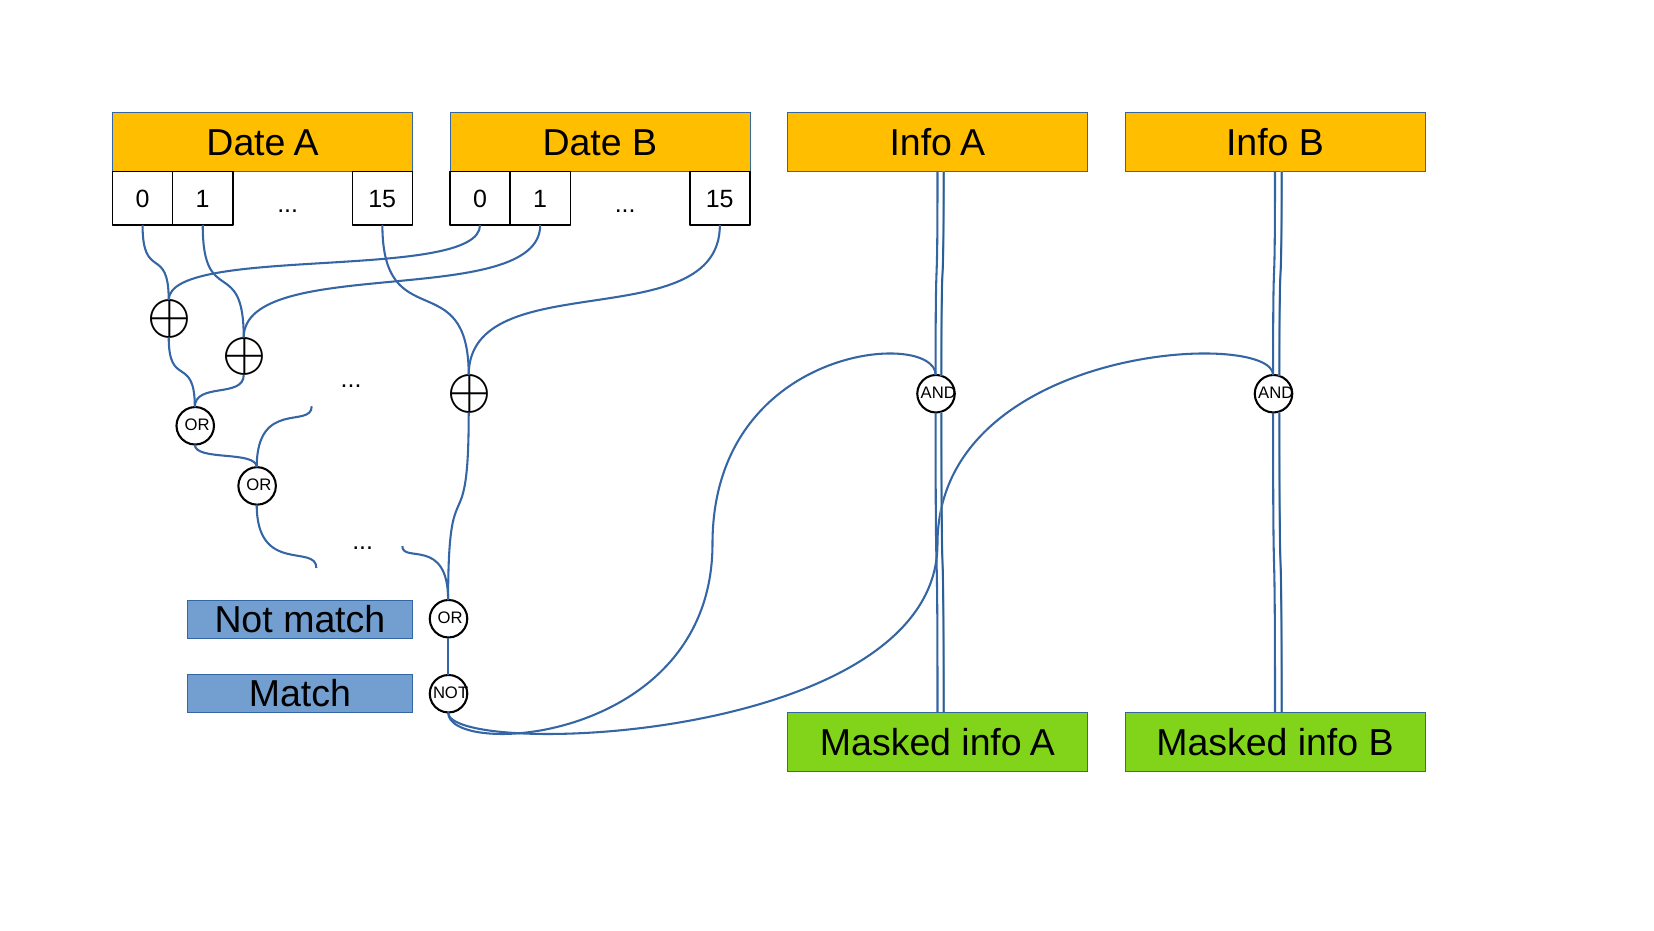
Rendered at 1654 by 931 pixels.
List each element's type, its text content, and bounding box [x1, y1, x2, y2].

picture [450, 374, 488, 413]
text_box 15 [689, 171, 750, 226]
text_box OR [155, 407, 235, 442]
text_box Match [187, 674, 413, 713]
text_box AND [1233, 375, 1313, 410]
text_box 1 [172, 171, 233, 226]
text_box OR [217, 468, 297, 502]
text_box ... [262, 182, 342, 226]
text_box Info B [1125, 112, 1426, 172]
text_box Masked info B [1125, 712, 1426, 772]
text_box 1 [510, 171, 571, 226]
text_box ... [325, 357, 405, 401]
picture [225, 337, 263, 376]
text_box Date B [450, 112, 751, 172]
text_box Masked info A [787, 712, 1088, 772]
text_box OR [413, 600, 488, 635]
text_box AND [896, 375, 976, 410]
text_box NOT [413, 675, 488, 710]
text_box Info A [787, 112, 1088, 172]
text_box 0 [112, 171, 172, 226]
text_box Date A [112, 112, 413, 172]
text_box 0 [449, 171, 510, 226]
picture [150, 299, 188, 338]
text_box ... [600, 182, 679, 226]
text_box 15 [352, 171, 413, 226]
text_box ... [337, 519, 417, 563]
text_box Not match [187, 600, 413, 639]
